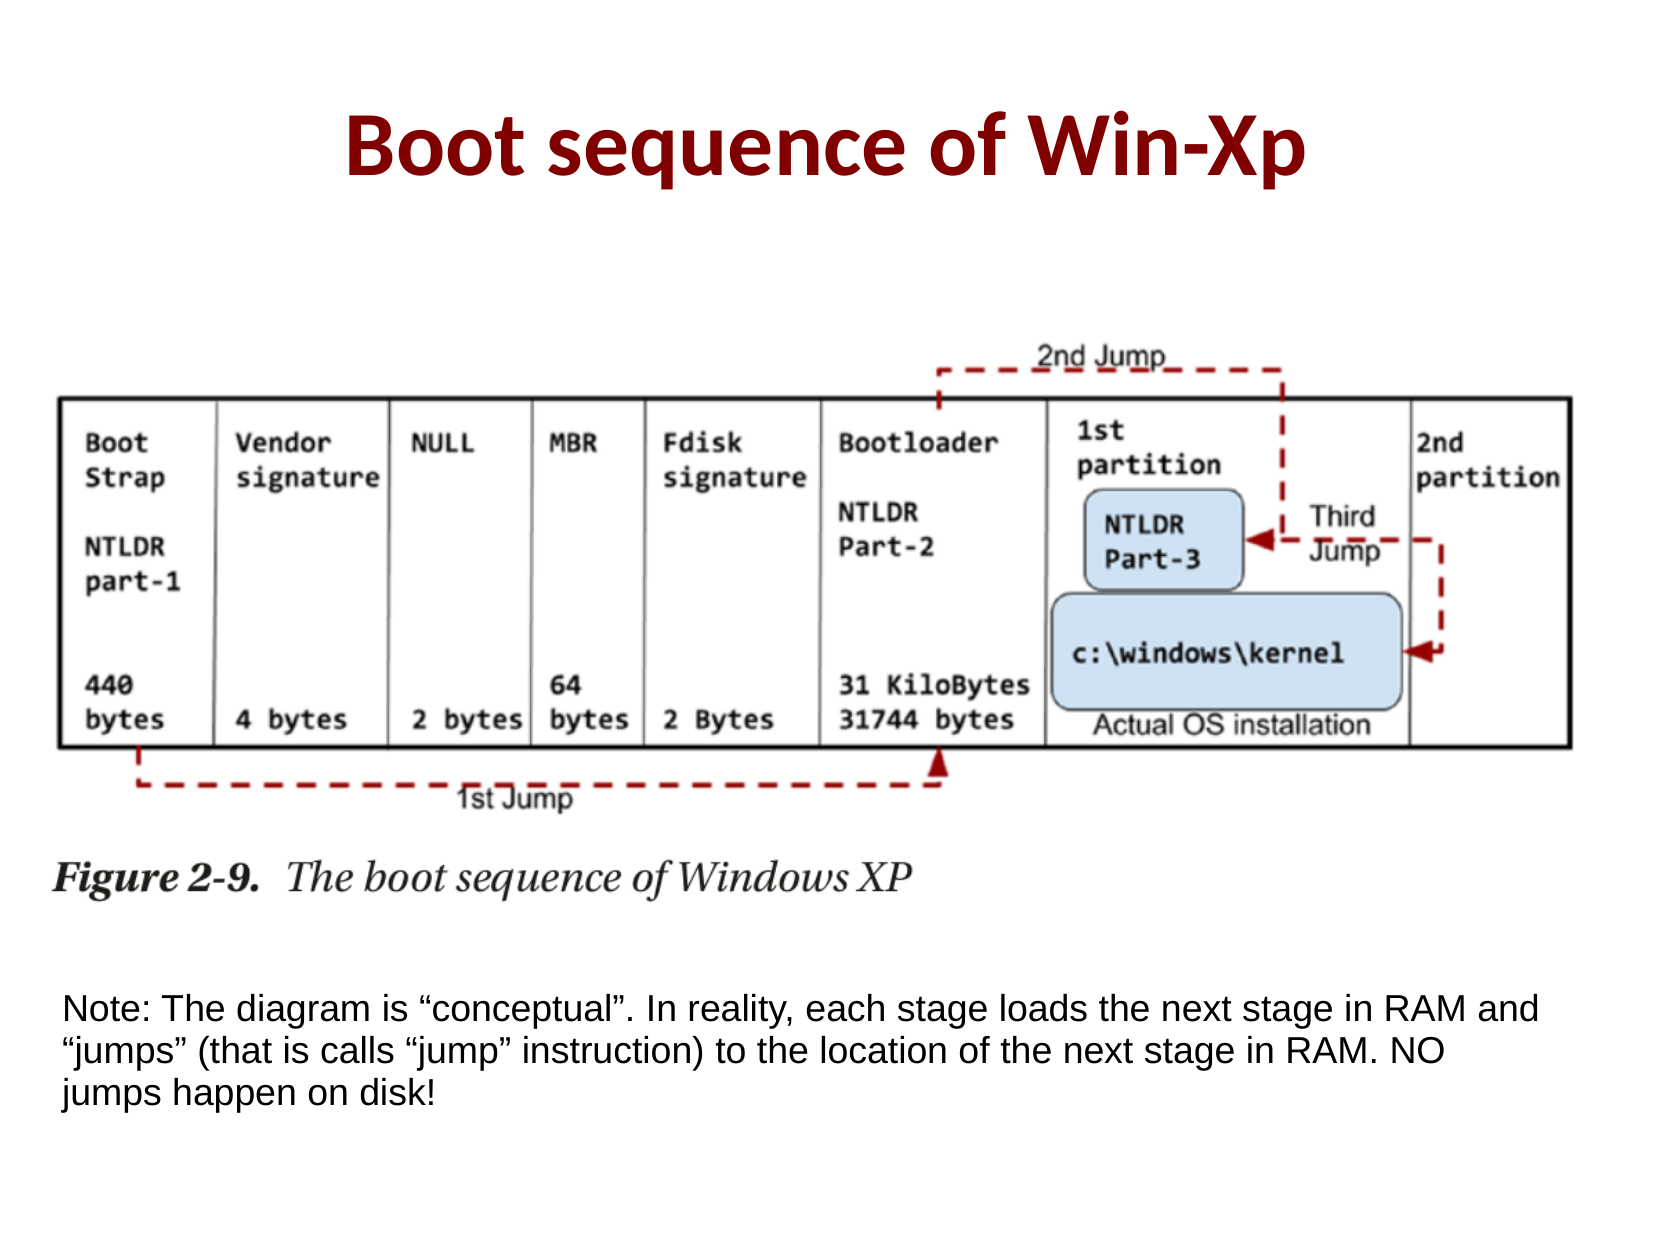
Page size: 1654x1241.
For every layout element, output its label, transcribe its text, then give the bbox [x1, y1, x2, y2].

text_box Note: The diagram is “conceptual”. In reality, each stage loads the next stage in RAM and “jumps” (that is calls “jump” instruction) to the location of the next stage in RAM. NO jumps happen on disk! [47, 980, 1571, 1122]
title Boot sequence of Win-Xp [82, 49, 1571, 257]
picture [5, 328, 1654, 919]
